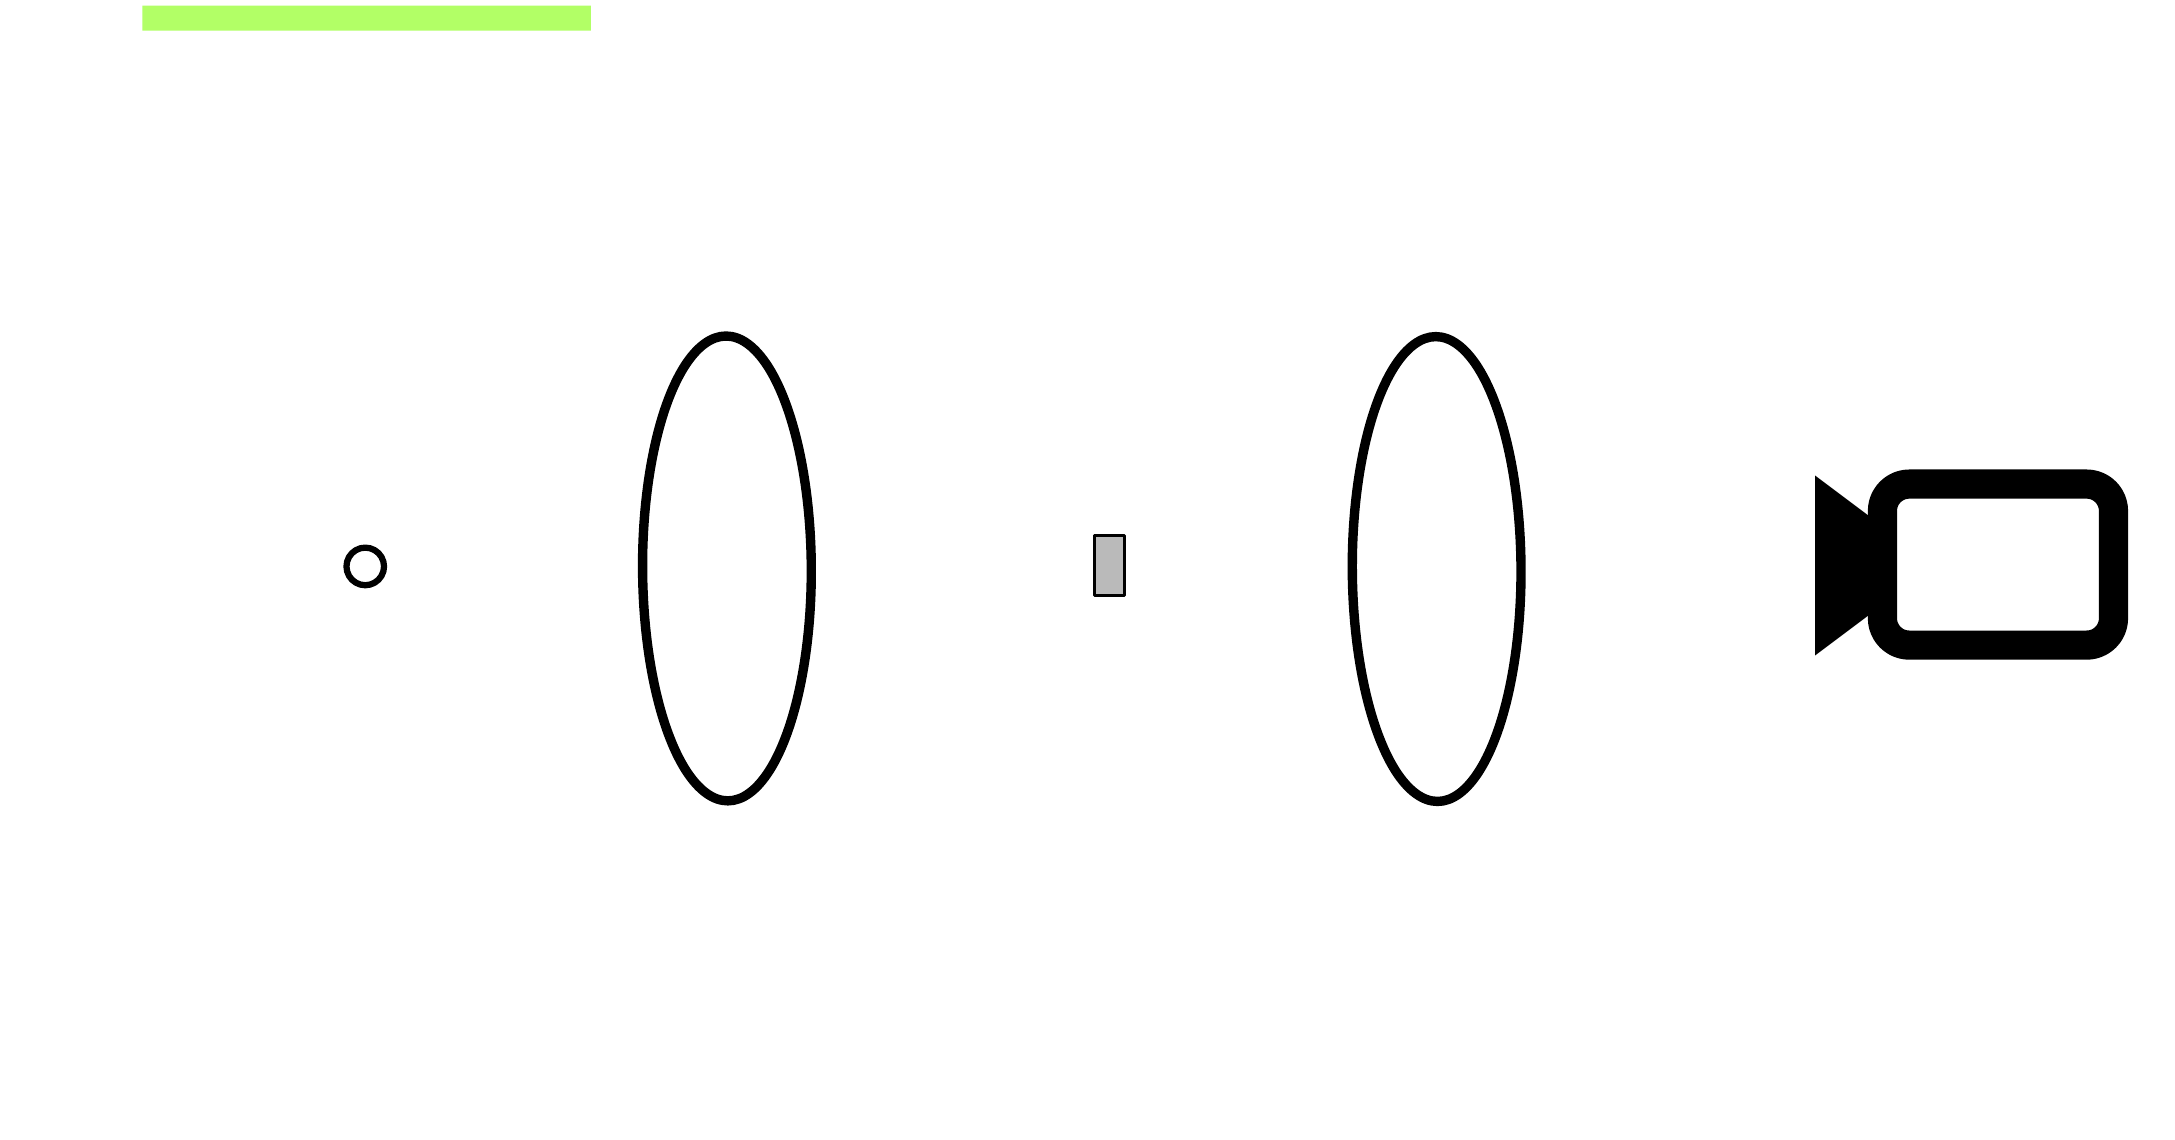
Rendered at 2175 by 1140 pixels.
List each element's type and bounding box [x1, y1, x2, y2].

text_box [1882, 484, 2114, 646]
text_box [1352, 336, 1522, 802]
text_box [1815, 475, 1876, 656]
text_box [1094, 535, 1125, 596]
text_box [642, 336, 812, 801]
